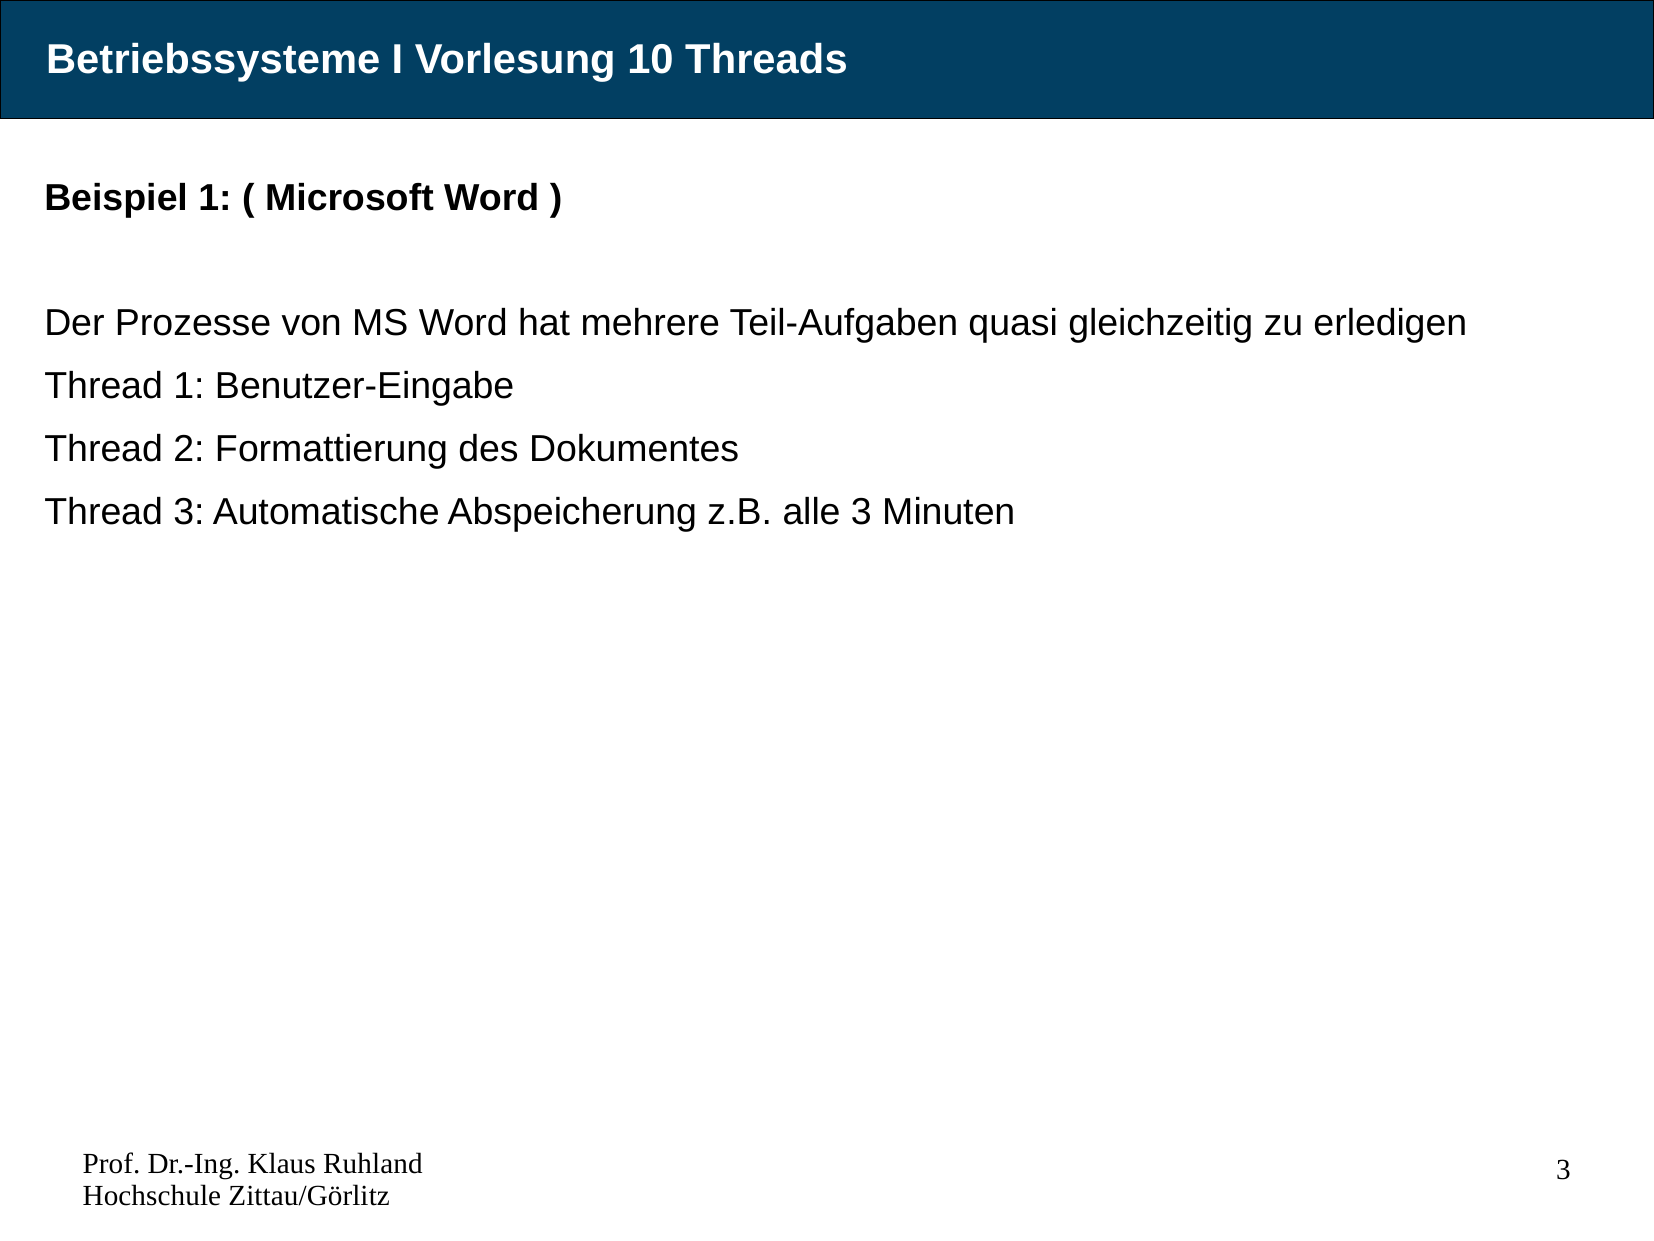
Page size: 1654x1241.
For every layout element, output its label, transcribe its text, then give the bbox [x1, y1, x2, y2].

text_box Beispiel 1: ( Microsoft Word ) Der Prozesse von MS Word hat mehrere Teil-Aufgaben quasi gleichzeitig zu erledigen Thread 1: Benutzer-Eingabe Thread 2: Formattierung des Dokumentes Thread 3: Automatische Abspeicherung z.B. alle 3 Minuten [29, 147, 1565, 1121]
